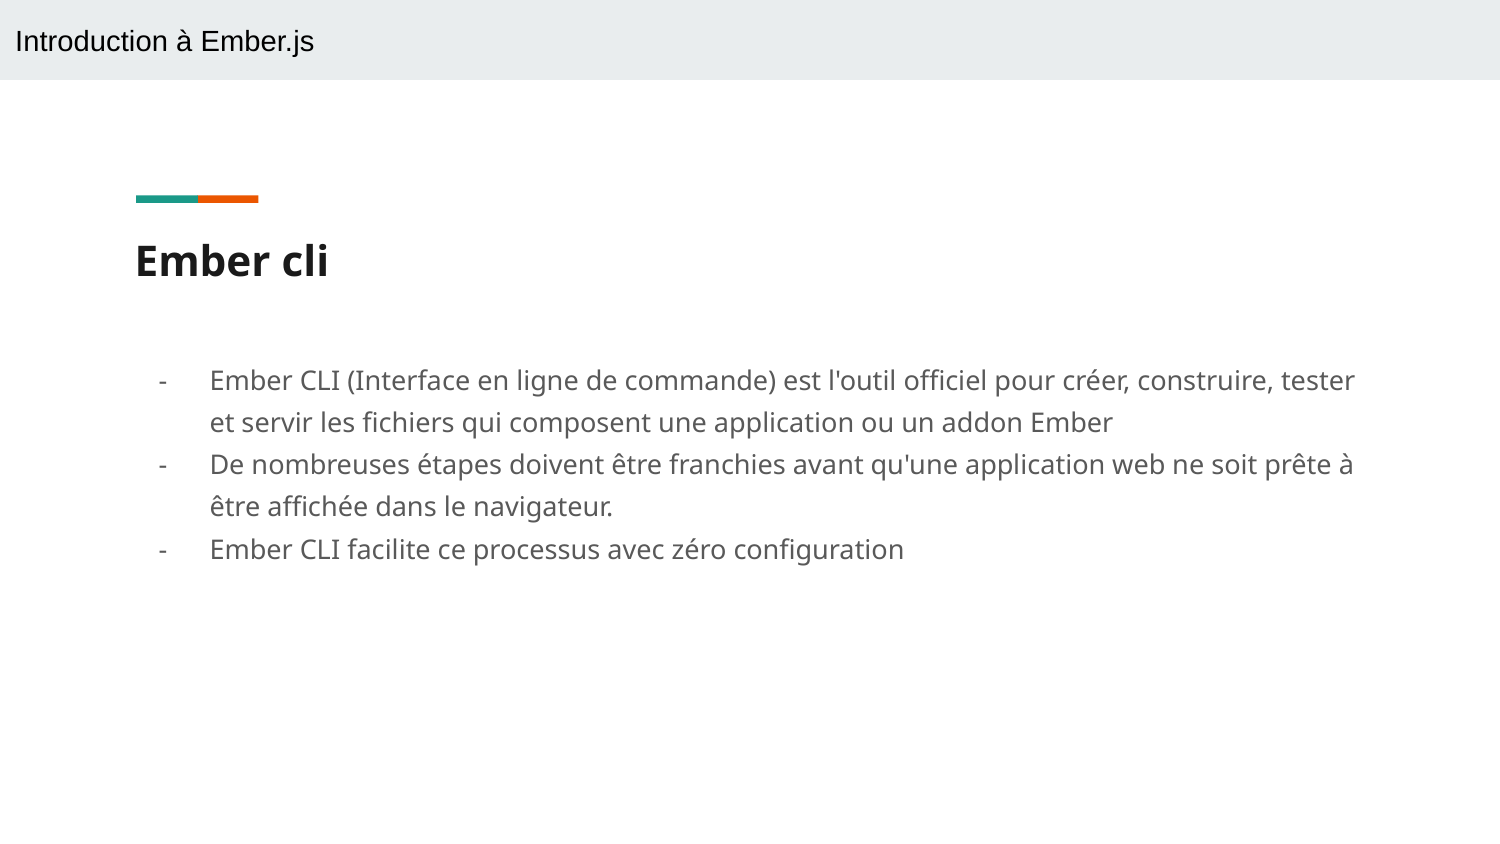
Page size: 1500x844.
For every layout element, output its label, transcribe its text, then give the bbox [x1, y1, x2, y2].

list Ember CLI (Interface en ligne de commande) est l'outil officiel pour créer, construire, tester et servir les fichiers qui composent une application ou un addon Ember De nombreuses étapes doivent être franchies avant qu'une application web ne soit prête à être affichée dans le navigateur. Ember CLI facilite ce processus avec zéro configuration [119, 341, 1381, 712]
title Ember cli [119, 216, 1381, 305]
